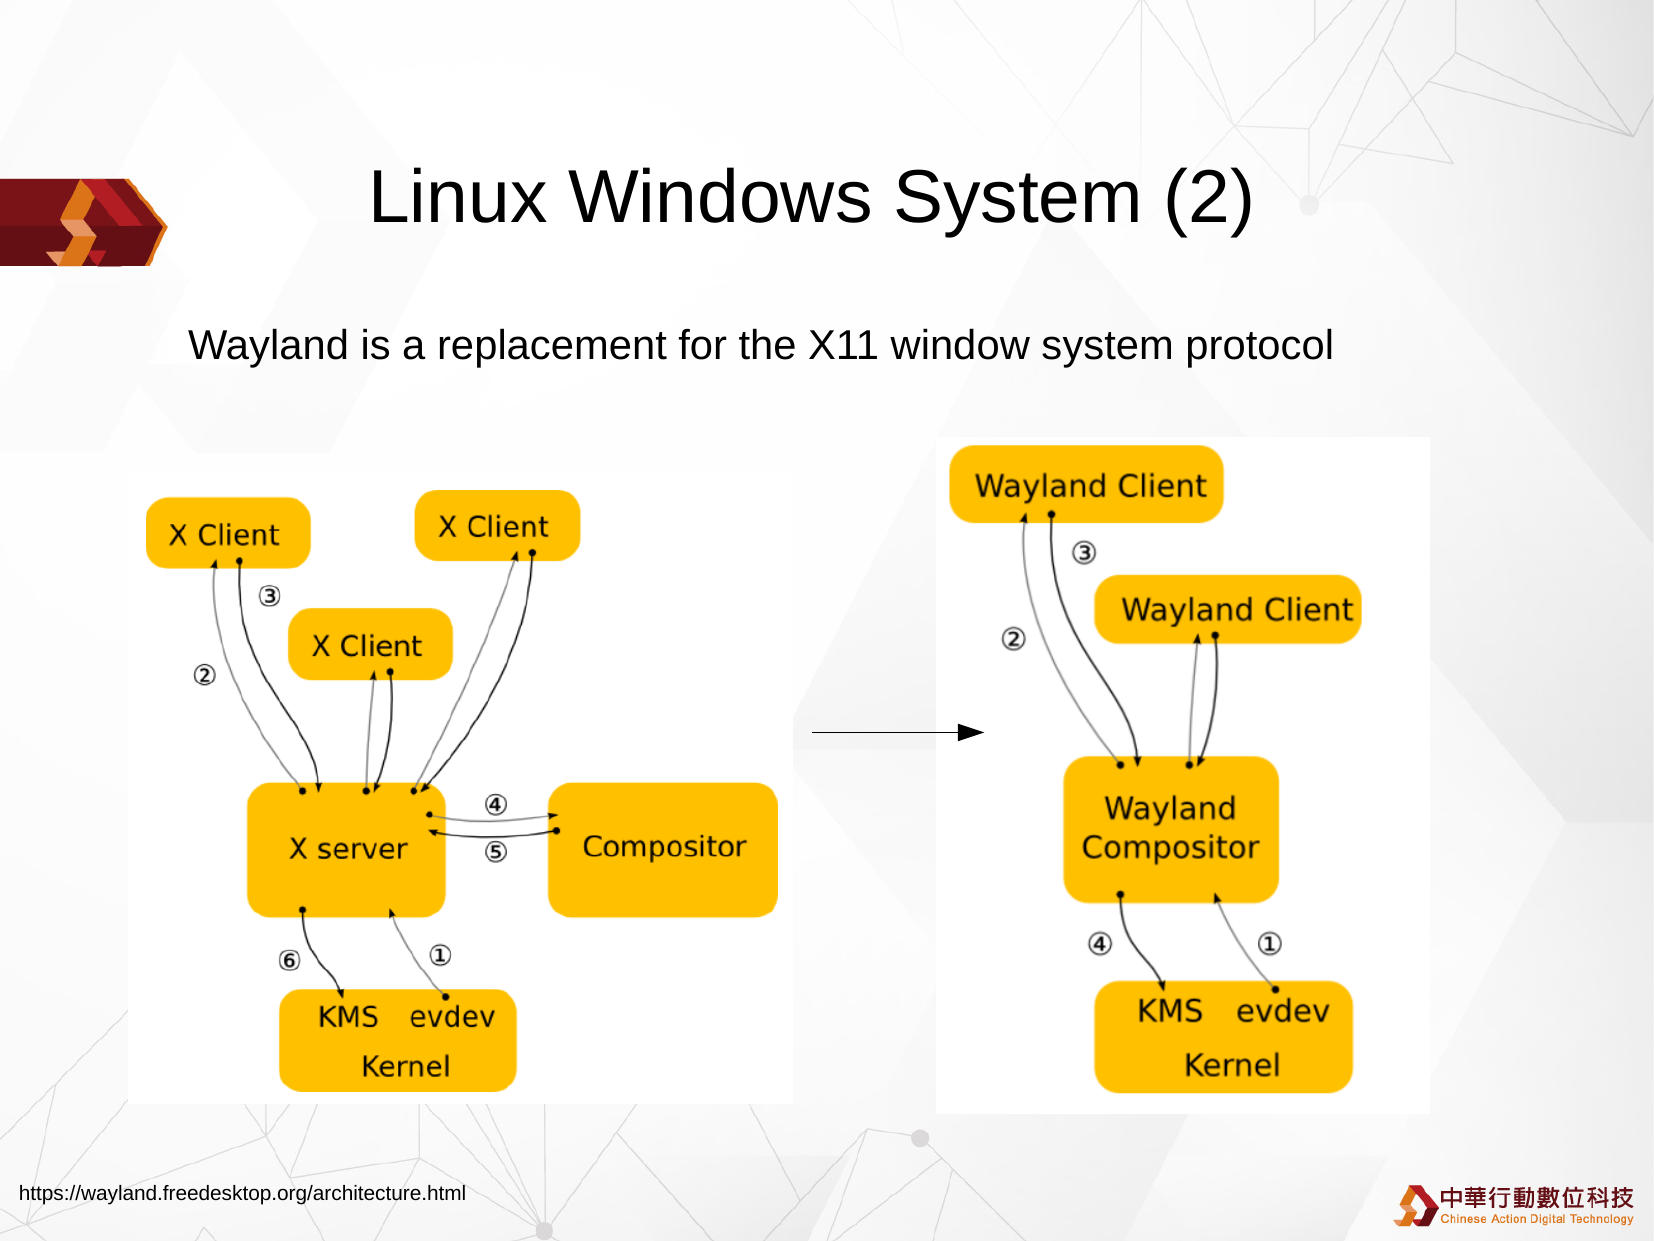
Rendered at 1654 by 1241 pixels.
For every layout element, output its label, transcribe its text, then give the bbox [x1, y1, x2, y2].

text_box https://wayland.freedesktop.org/architecture.html [4, 1174, 1047, 1232]
picture [0, 0, 1654, 1241]
title Linux Windows System (2) [118, 112, 1506, 281]
text_box Wayland is a replacement for the X11 window system protocol [173, 314, 1547, 395]
